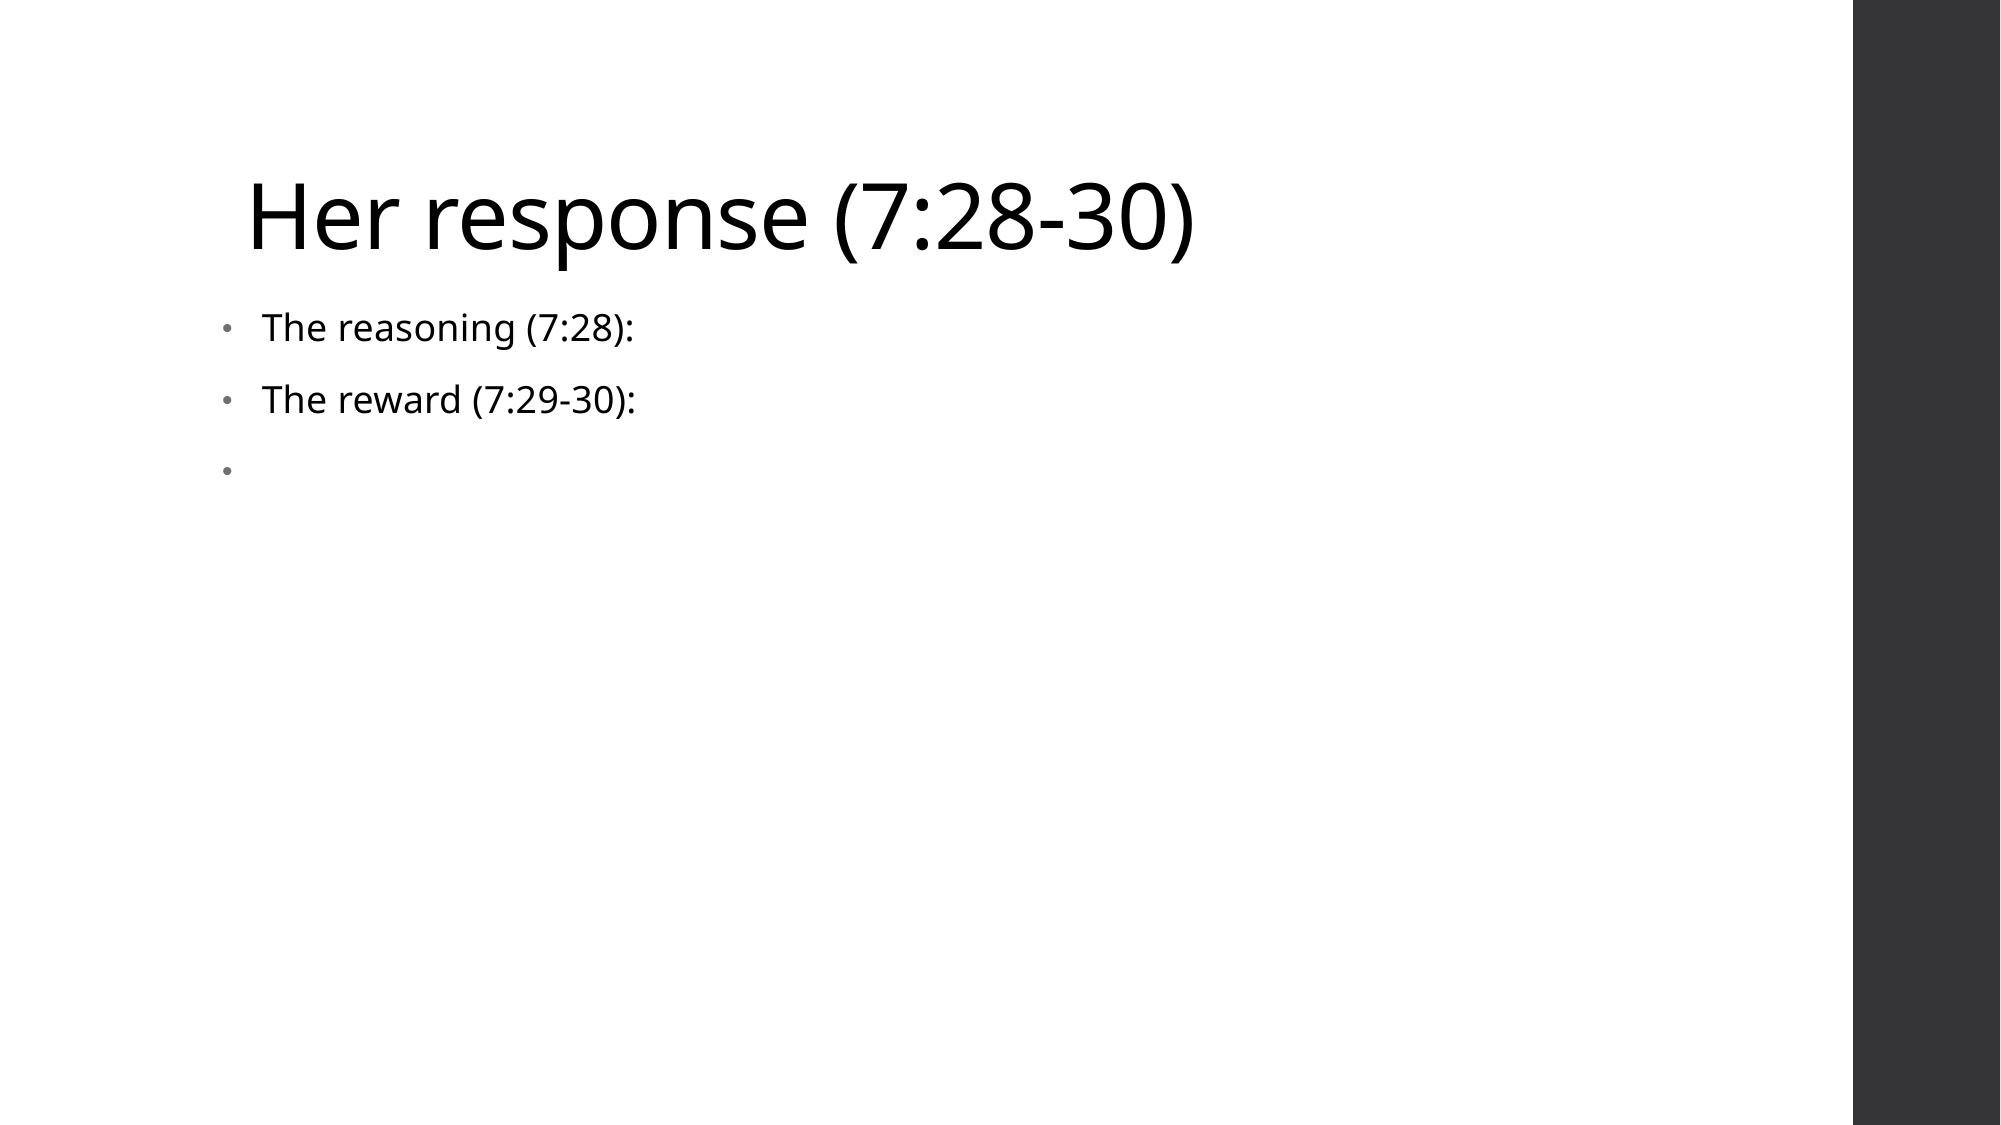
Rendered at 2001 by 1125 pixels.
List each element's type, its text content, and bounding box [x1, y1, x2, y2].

list The reasoning (7:28): The reward (7:29-30): [206, 299, 1617, 1014]
title Her response (7:28-30) [206, 60, 1797, 278]
